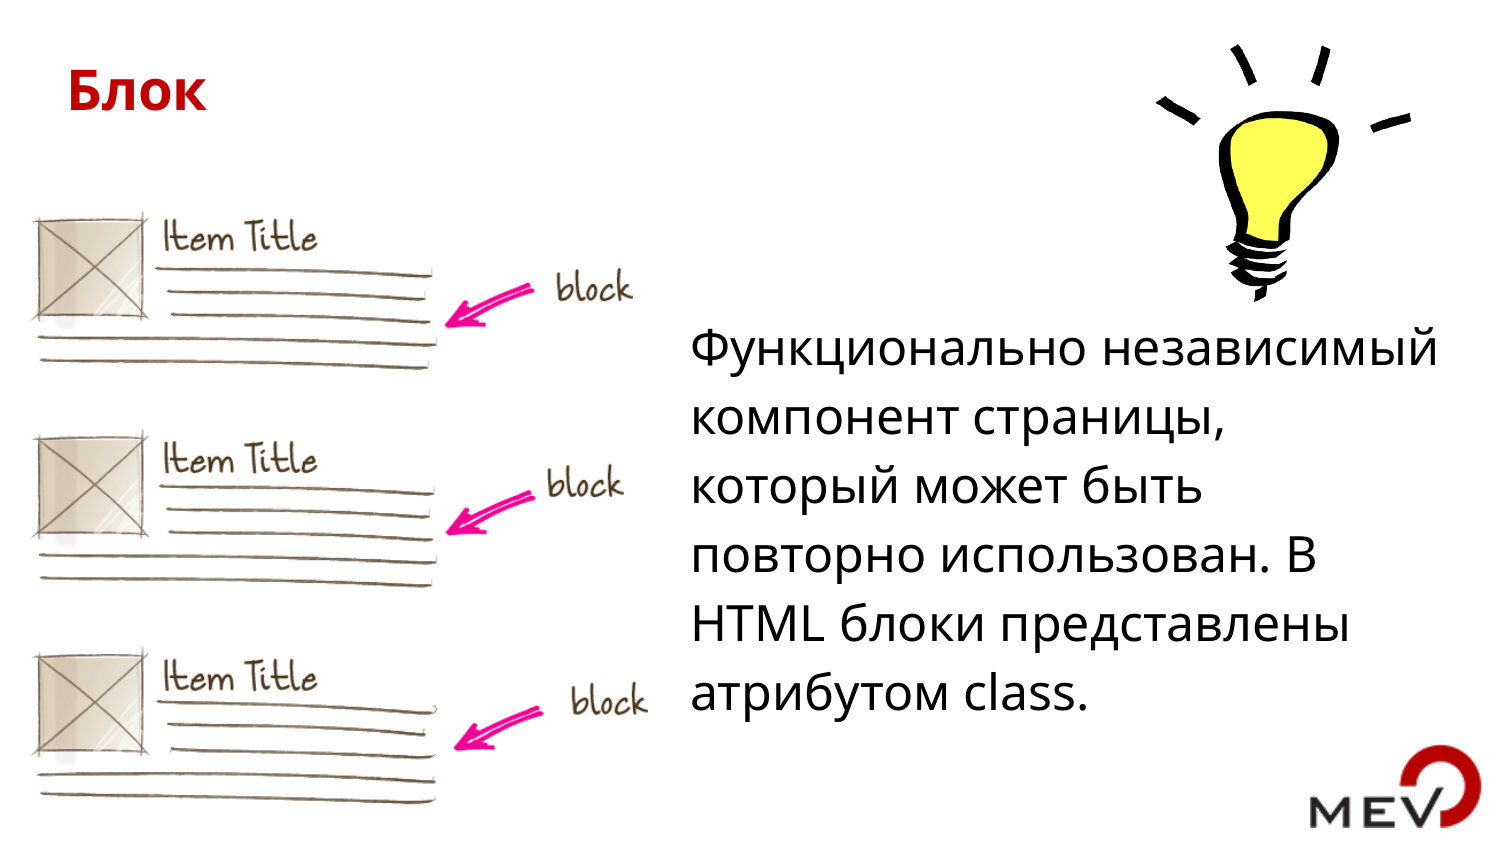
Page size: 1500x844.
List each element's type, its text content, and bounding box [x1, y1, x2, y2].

picture [1155, 44, 1411, 302]
title Блок [51, 39, 1449, 168]
picture [30, 205, 648, 811]
title Функционально независимый компонент страницы, который может быть повторно использован. В HTML блоки представлены атрибутом class. [675, 291, 1456, 811]
picture [1310, 744, 1483, 828]
